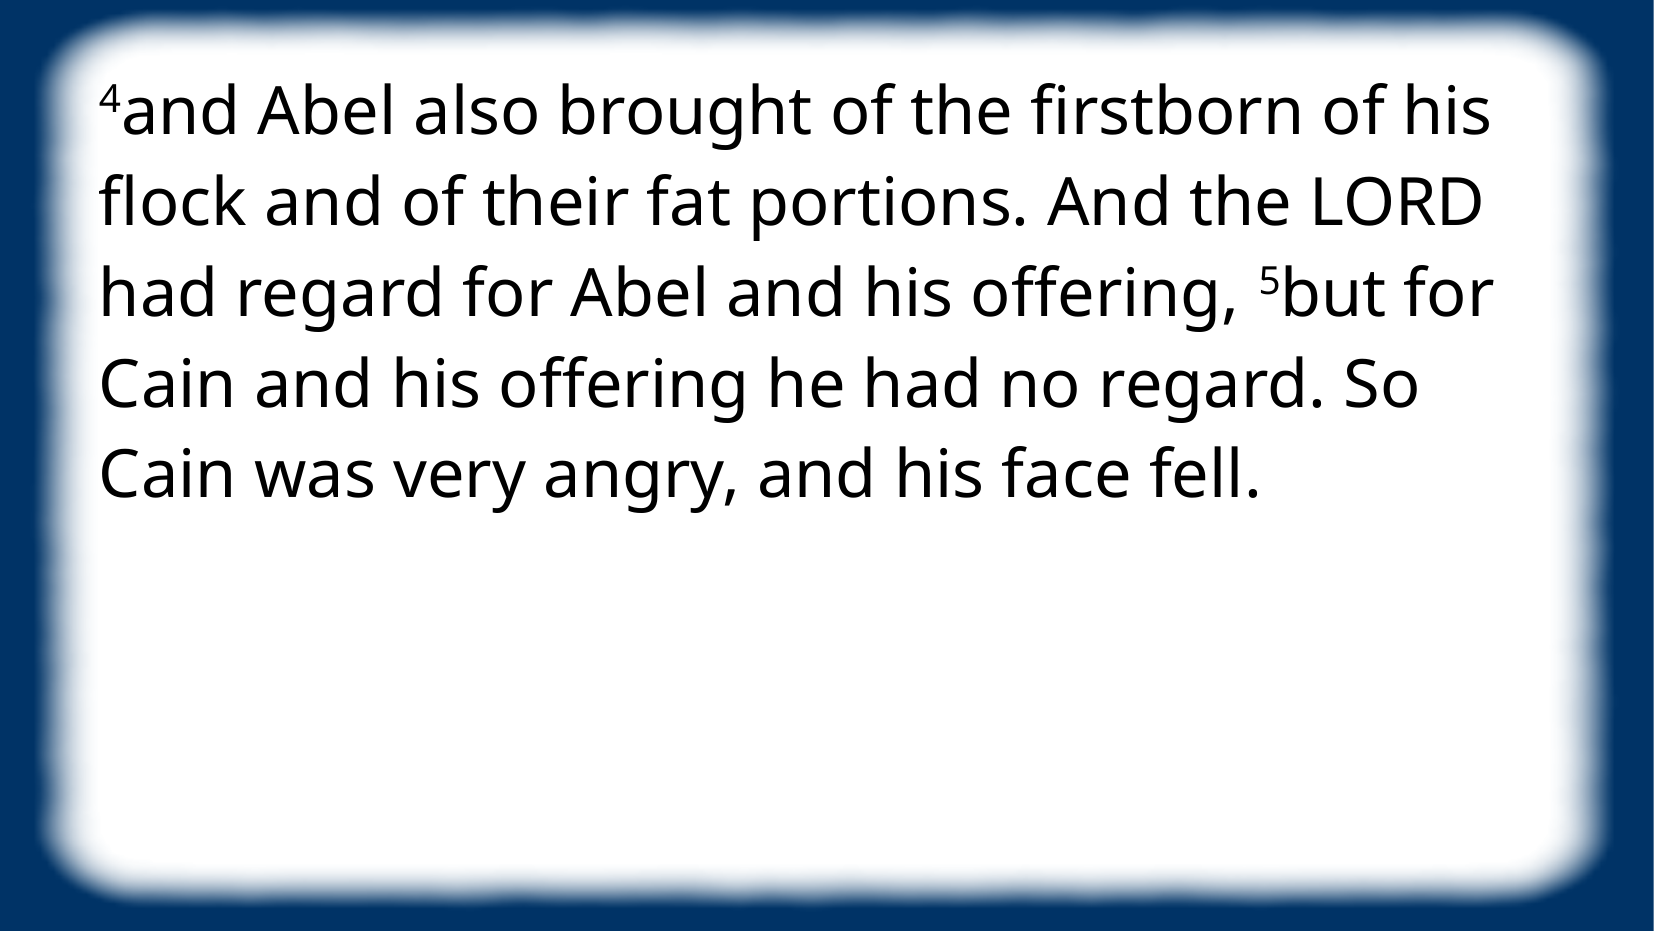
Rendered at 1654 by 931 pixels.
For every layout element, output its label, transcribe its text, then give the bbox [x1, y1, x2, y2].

text_box 4and Abel also brought of the firstborn of his flock and of their fat portions. And the LORD had regard for Abel and his offering, 5but for Cain and his offering he had no regard. So Cain was very angry, and his face fell. [84, 56, 1555, 556]
picture [0, 0, 1654, 931]
